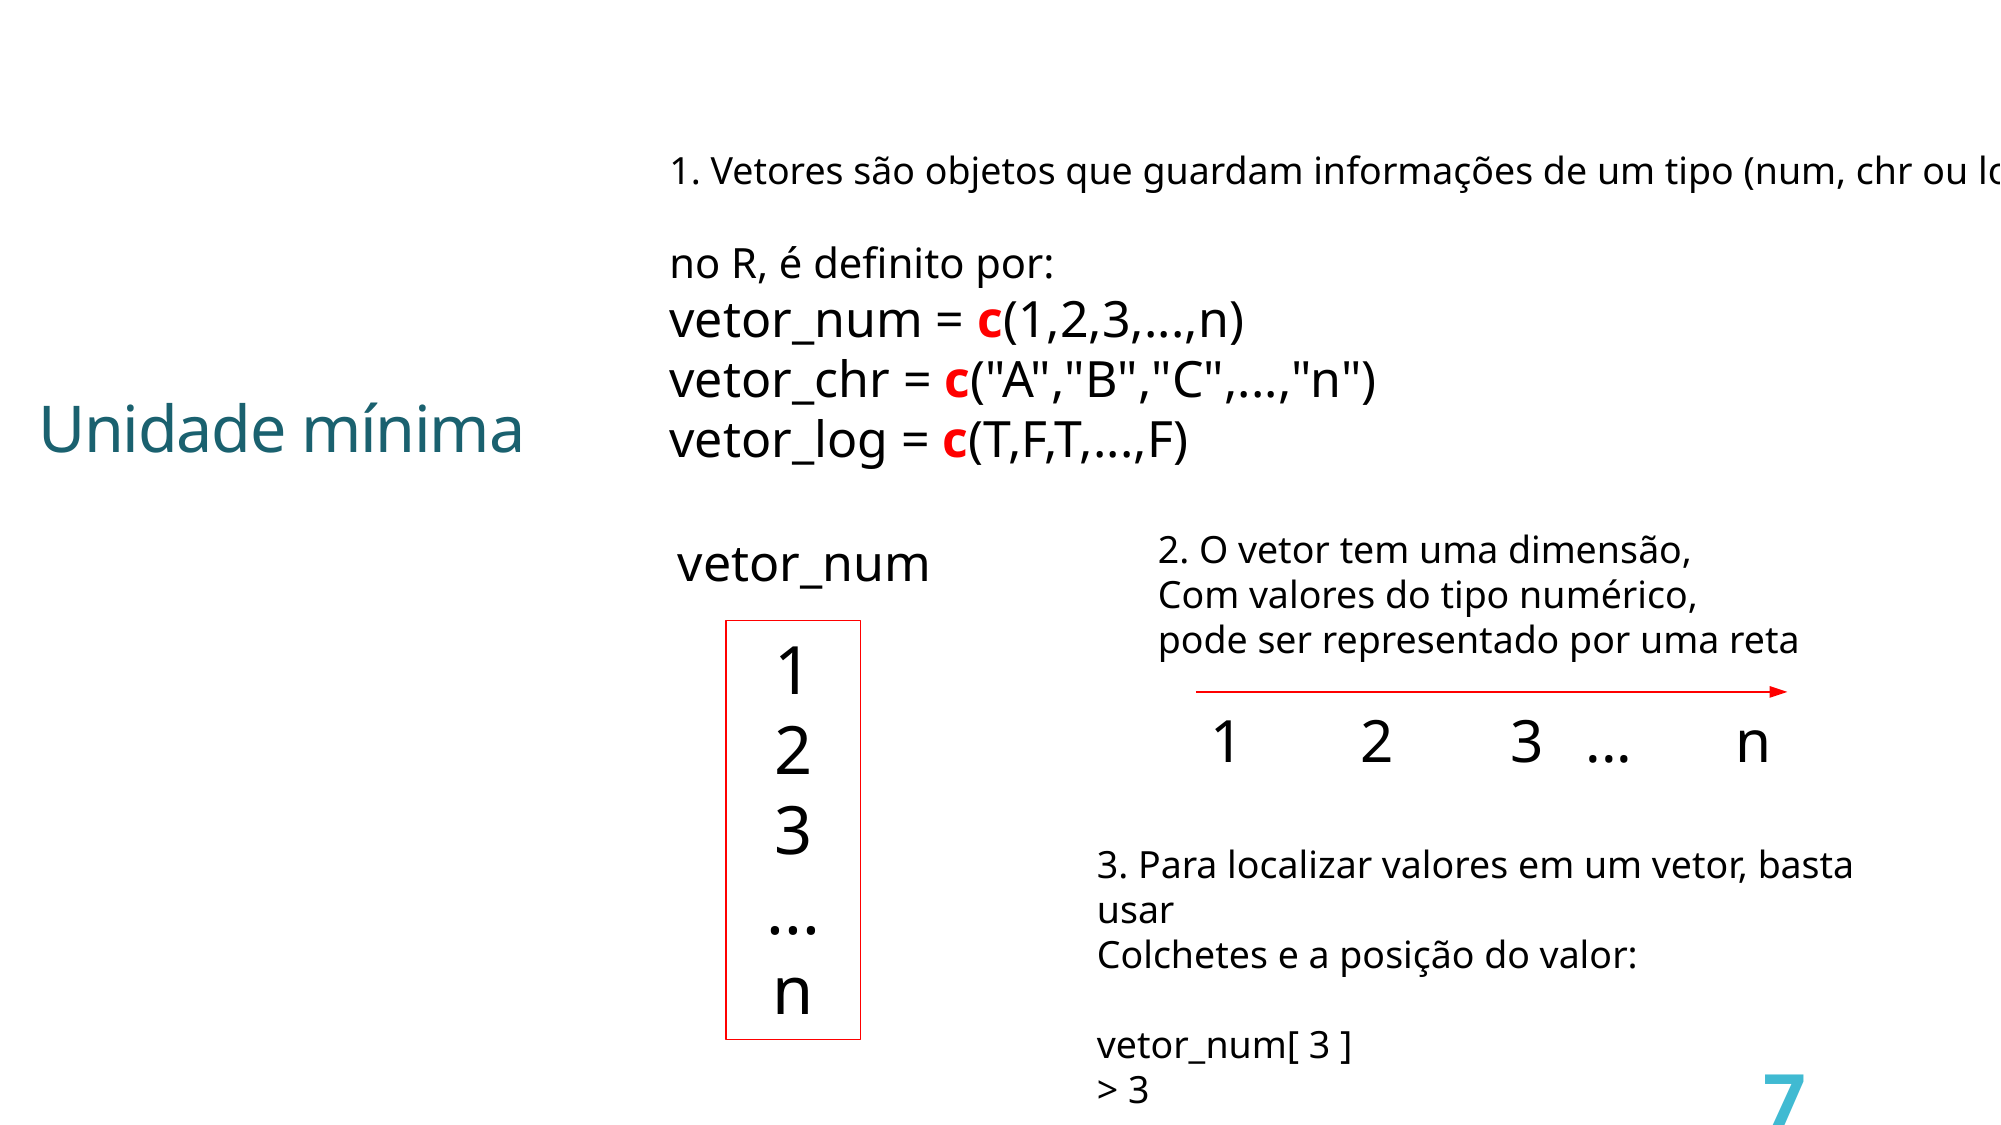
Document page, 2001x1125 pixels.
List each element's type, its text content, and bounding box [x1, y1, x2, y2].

text_box 3. Para localizar valores em um vetor, basta usar Colchetes e a posição do valor: vetor_num[ 3 ] > 3 [1081, 833, 1937, 1076]
text_box 1. Vetores são objetos que guardam informações de um tipo (num, chr ou logi). no R, é definito por: vetor_num = c(1,2,3,...,n) vetor_chr = c("A","B","C",...,"n") vetor_log = c(T,F,T,...,F) [654, 139, 1907, 620]
slide_number 7 [1748, 1045, 2000, 1106]
text_box 2. O vetor tem uma dimensão, Com valores do tipo numérico, pode ser representado por uma reta [1142, 519, 1734, 671]
text_box 1 2 3 ... n [726, 620, 861, 1040]
text_box 1 2 3 ... n [1195, 696, 1788, 783]
text_box Unidade mínima vetores [0, 389, 564, 627]
text_box vetor_num [662, 524, 1001, 600]
